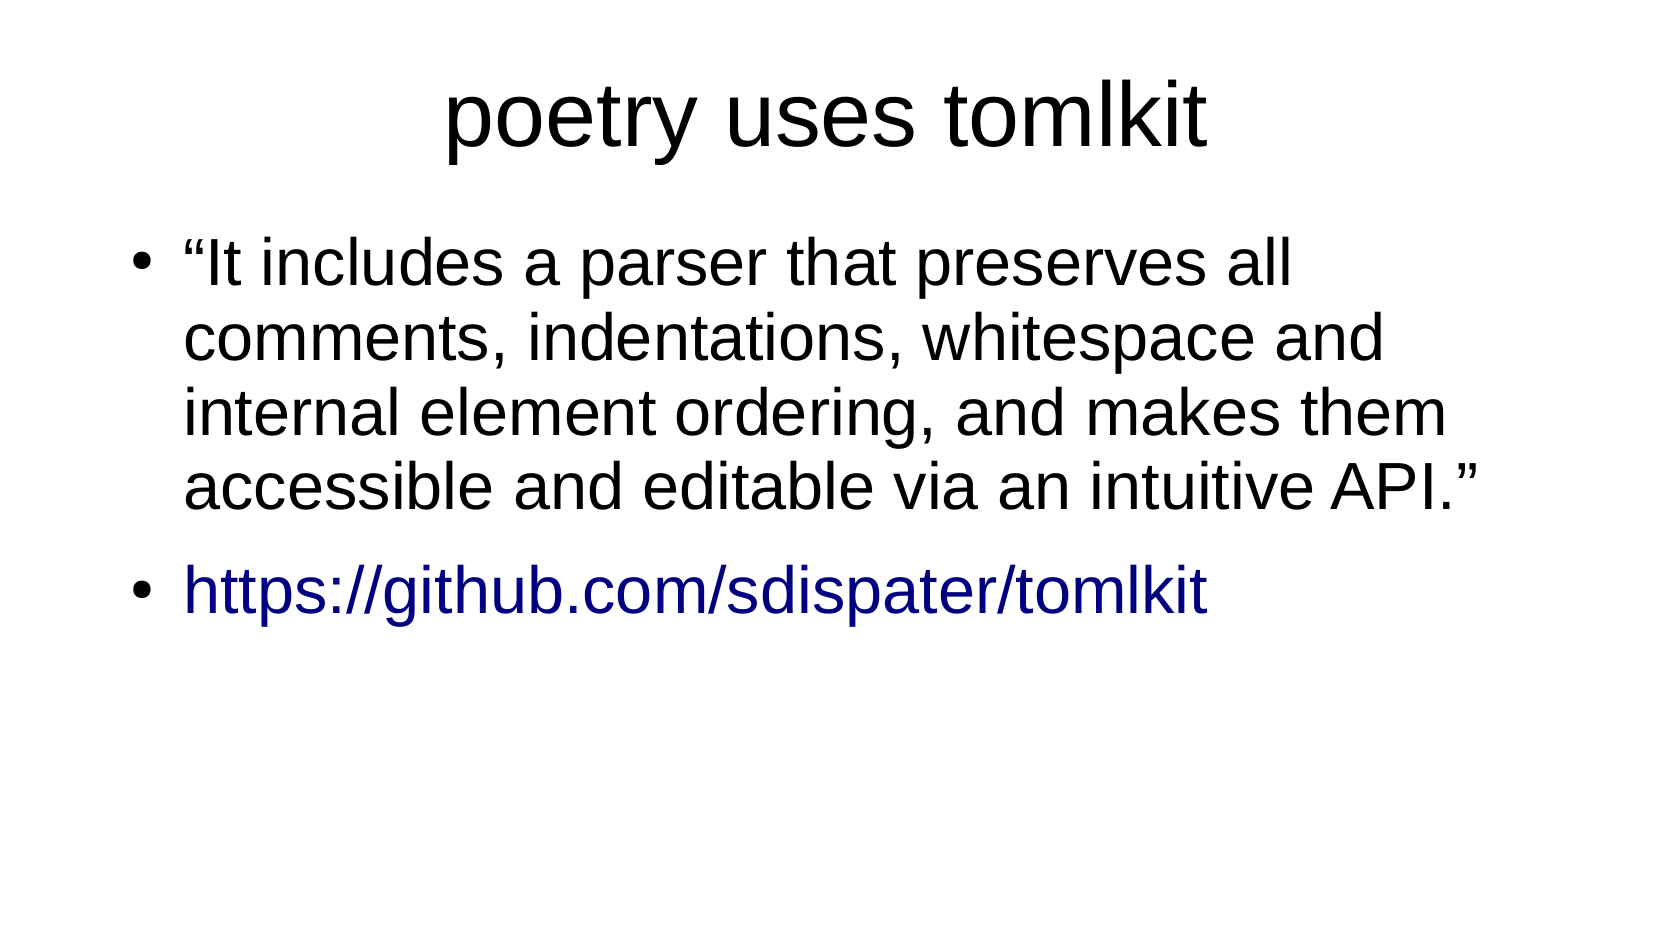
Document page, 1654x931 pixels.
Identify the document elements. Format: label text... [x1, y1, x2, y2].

list “It includes a parser that preserves all comments, indentations, whitespace and internal element ordering, and makes them accessible and editable via an intuitive API.” https://github.com/sdispater/tomlkit [112, 225, 1601, 833]
title poetry uses tomlkit [82, 37, 1571, 193]
